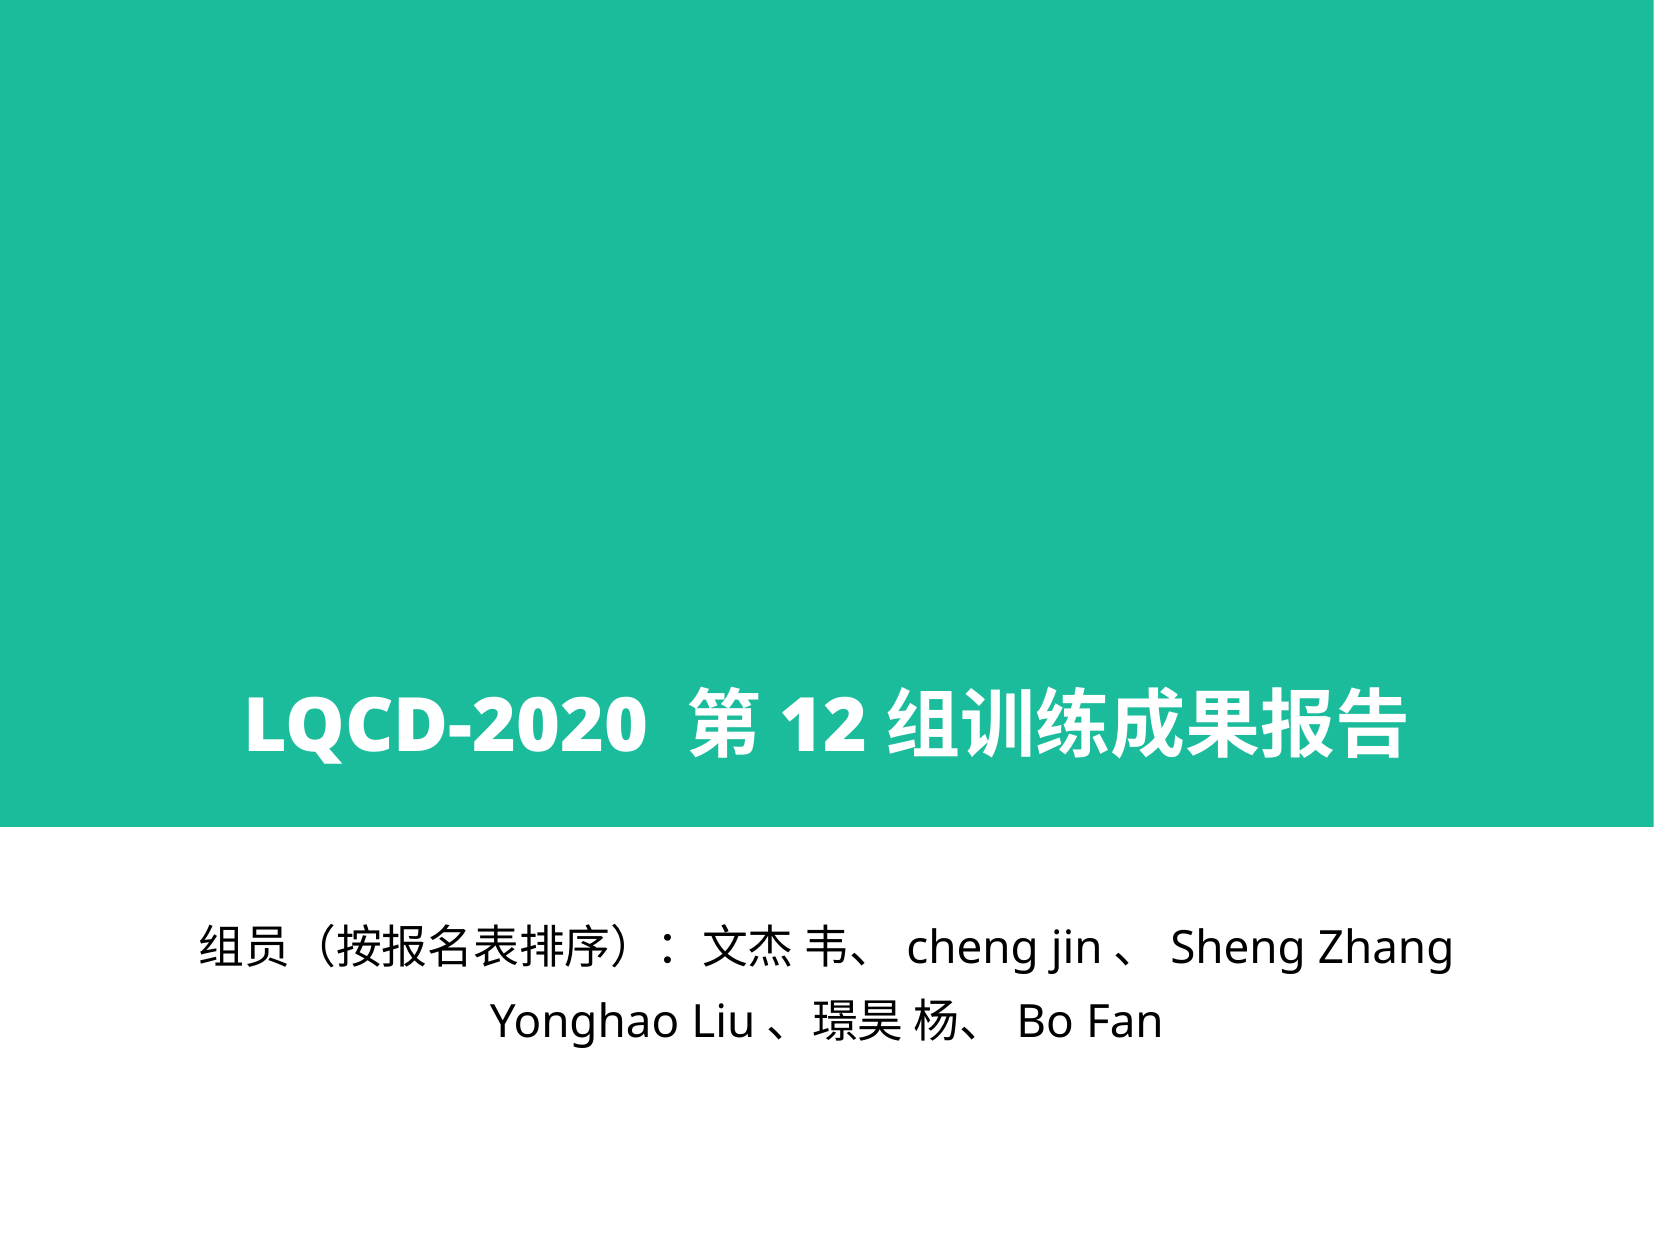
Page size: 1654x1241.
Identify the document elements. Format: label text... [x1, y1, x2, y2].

title LQCD-2020 第12组训练成果报告 [59, 620, 1595, 778]
subtitle 组员（按报名表排序）：文杰 韦、cheng jin、Sheng Zhang Yonghao Liu、璟昊 杨、Bo Fan [59, 916, 1595, 1121]
